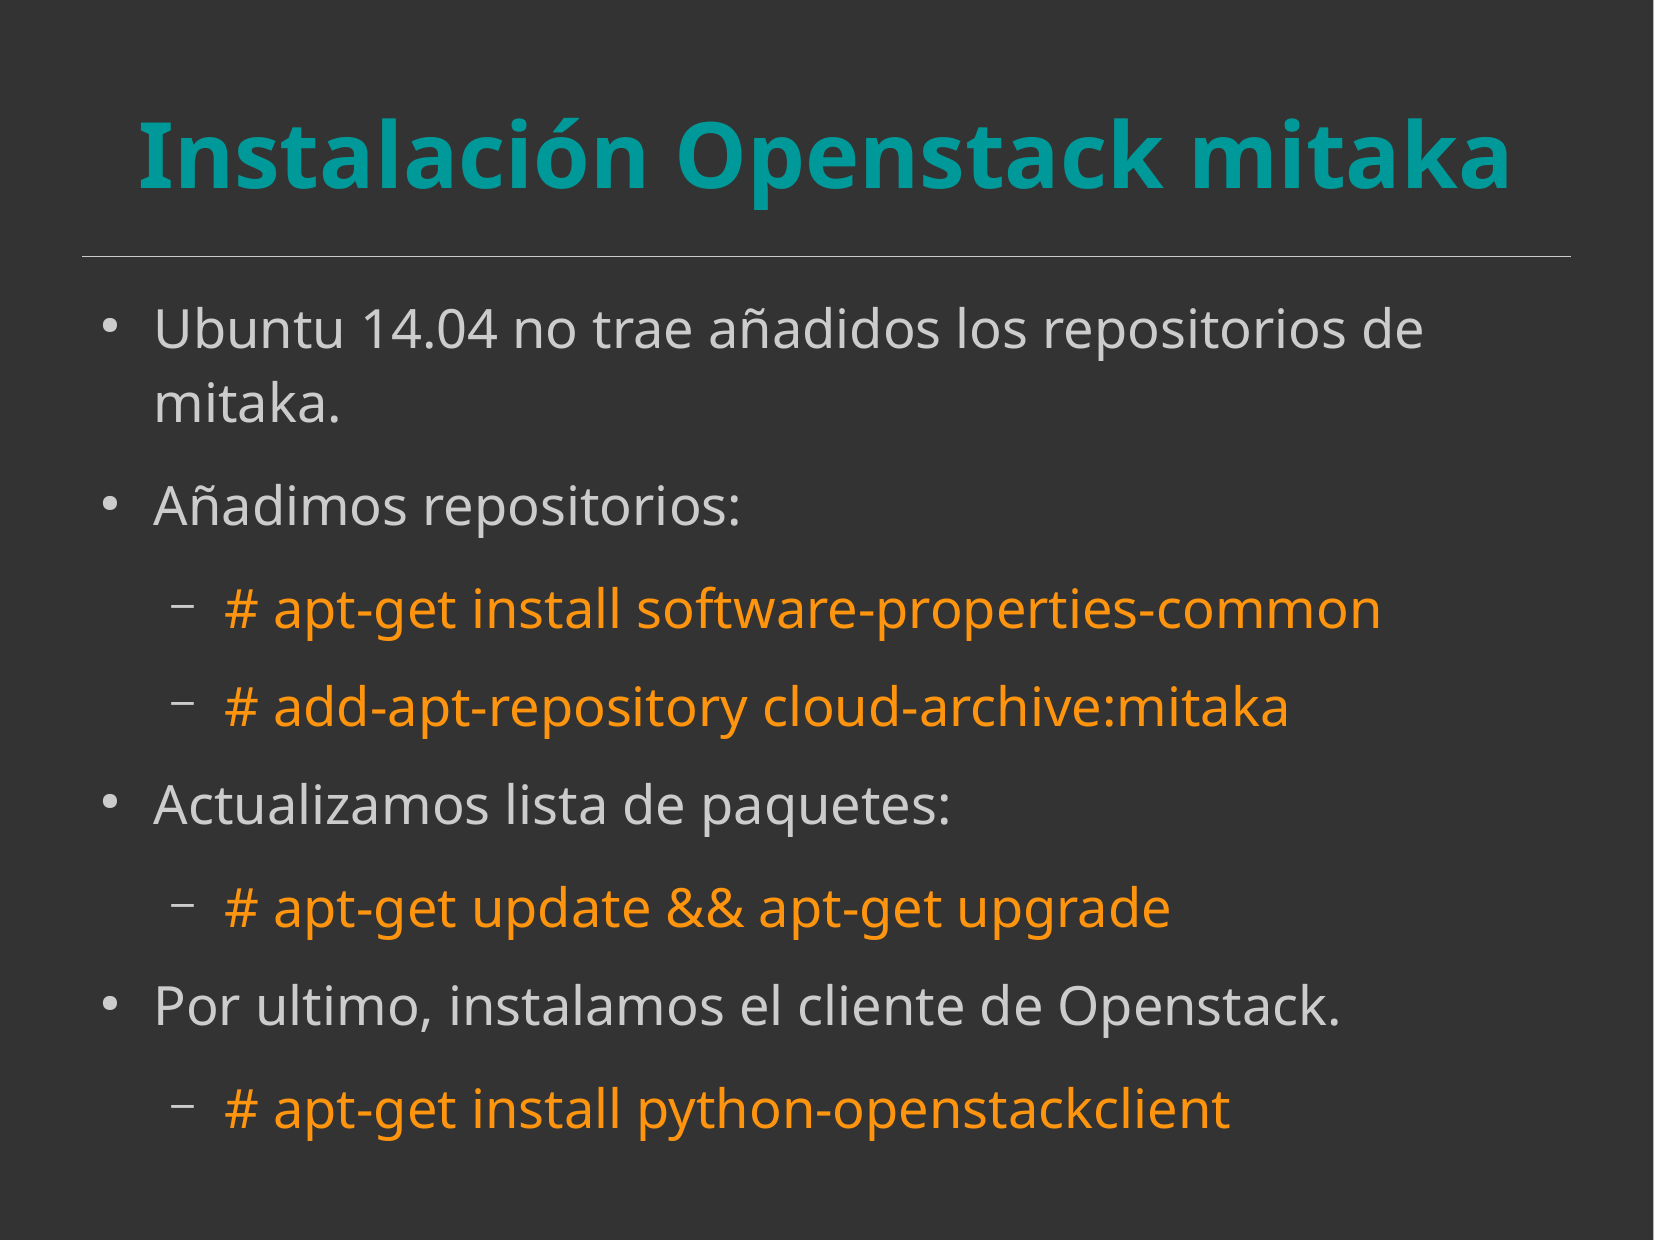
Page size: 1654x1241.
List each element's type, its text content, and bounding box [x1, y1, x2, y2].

title Instalación Openstack mitaka [82, 45, 1571, 260]
list Ubuntu 14.04 no trae añadidos los repositorios de mitaka. Añadimos repositorios: # apt-get install software-properties-common # add-apt-repository cloud-archive:mitaka Actualizamos lista de paquetes: # apt-get update && apt-get upgrade Por ultimo, instalamos el cliente de Openstack. # apt-get install python-openstackclient [82, 290, 1571, 1182]
